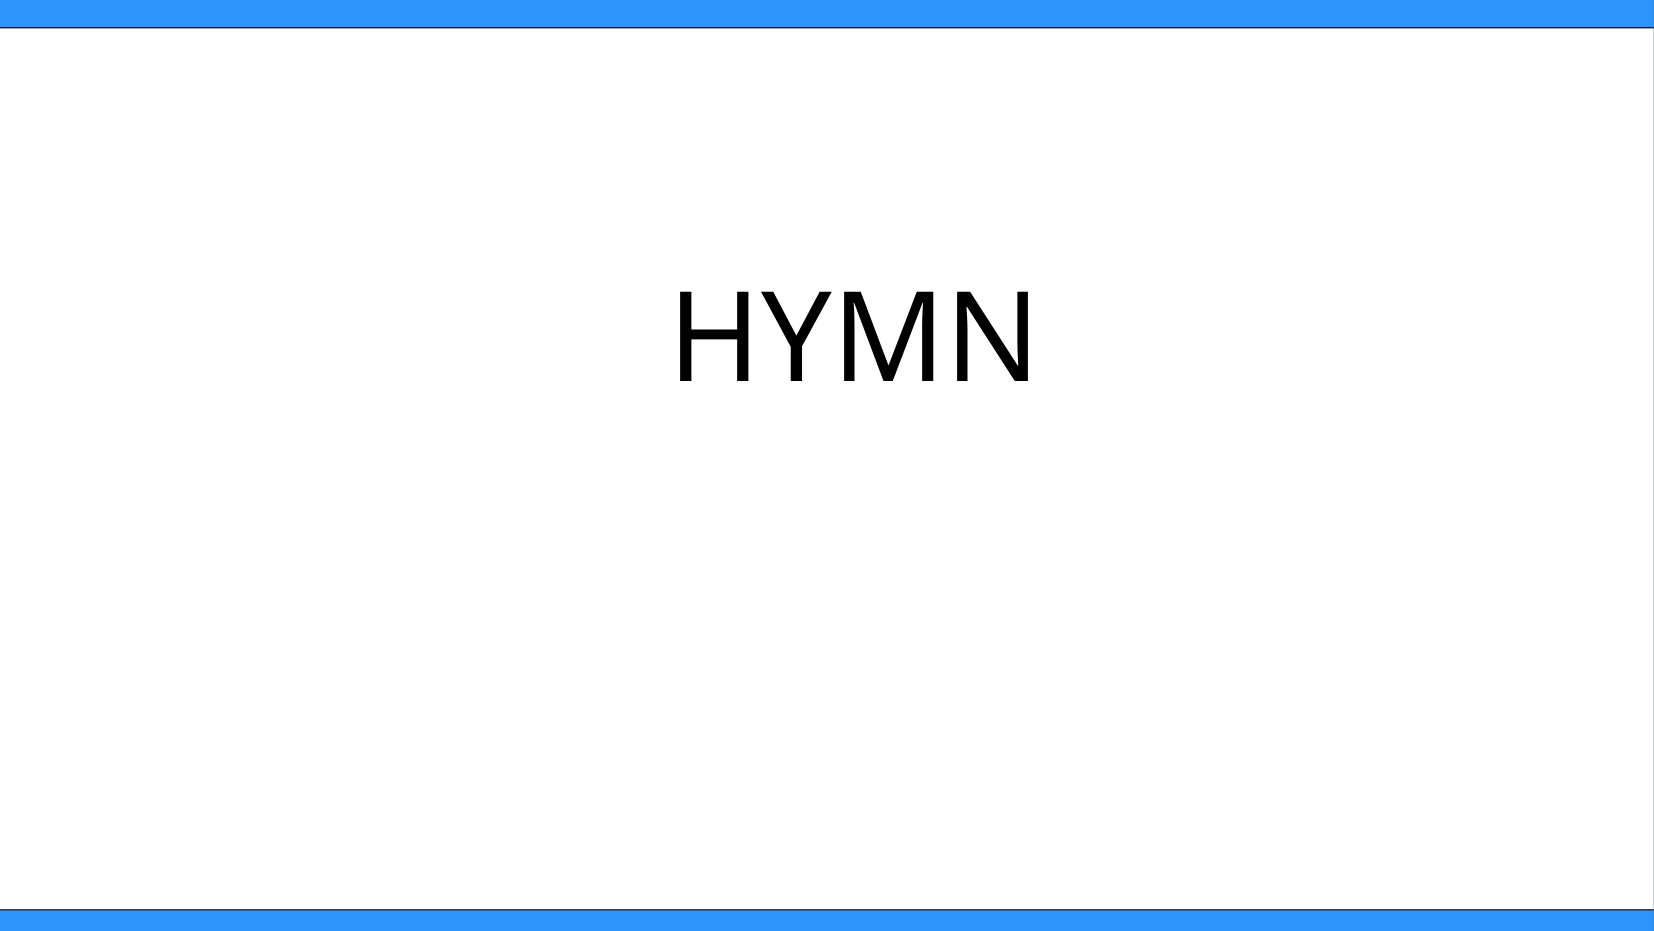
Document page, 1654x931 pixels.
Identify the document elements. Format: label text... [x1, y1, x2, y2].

picture [0, 0, 1654, 931]
text_box HYMN [315, 240, 1396, 424]
